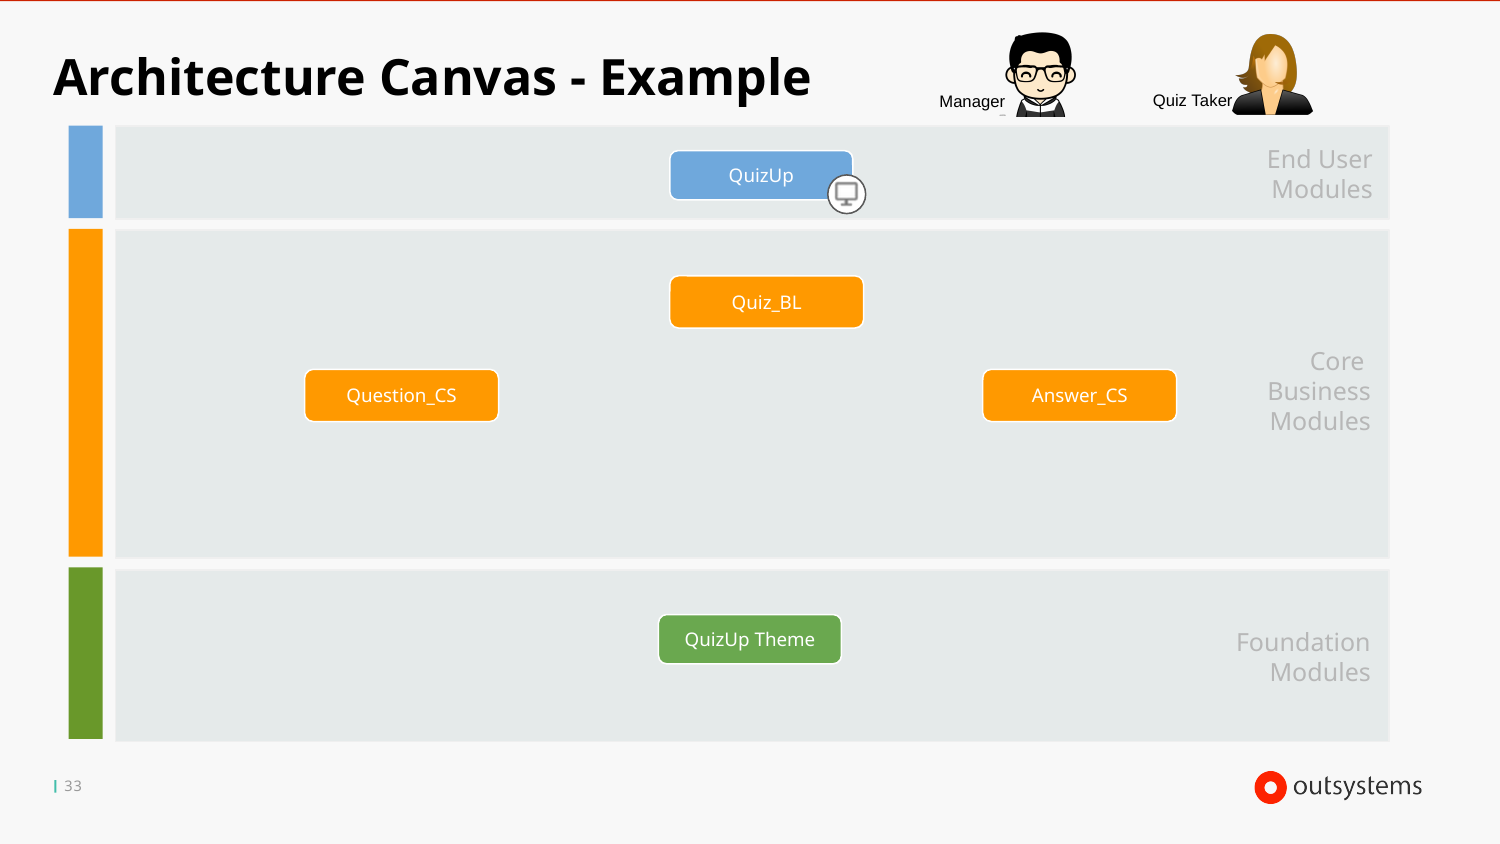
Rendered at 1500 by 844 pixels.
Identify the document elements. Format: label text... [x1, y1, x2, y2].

text_box Answer_CS [982, 369, 1177, 422]
picture [998, 32, 1083, 117]
text_box [827, 182, 832, 207]
text_box Quiz_BL [669, 275, 864, 329]
slide_number <number> [49, 772, 97, 801]
text_box Manager [924, 75, 1034, 118]
text_box [834, 209, 859, 214]
picture [1230, 32, 1315, 117]
text_box QuizUp [669, 150, 853, 200]
text_box Quiz Taker [1137, 75, 1272, 117]
text_box QuizUp Theme [658, 614, 842, 664]
text_box [861, 181, 866, 207]
title Architecture Canvas - Example [38, 30, 1215, 126]
picture [832, 180, 861, 209]
text_box [834, 174, 860, 180]
text_box Question_CS [304, 369, 499, 422]
picture [1250, 765, 1426, 810]
